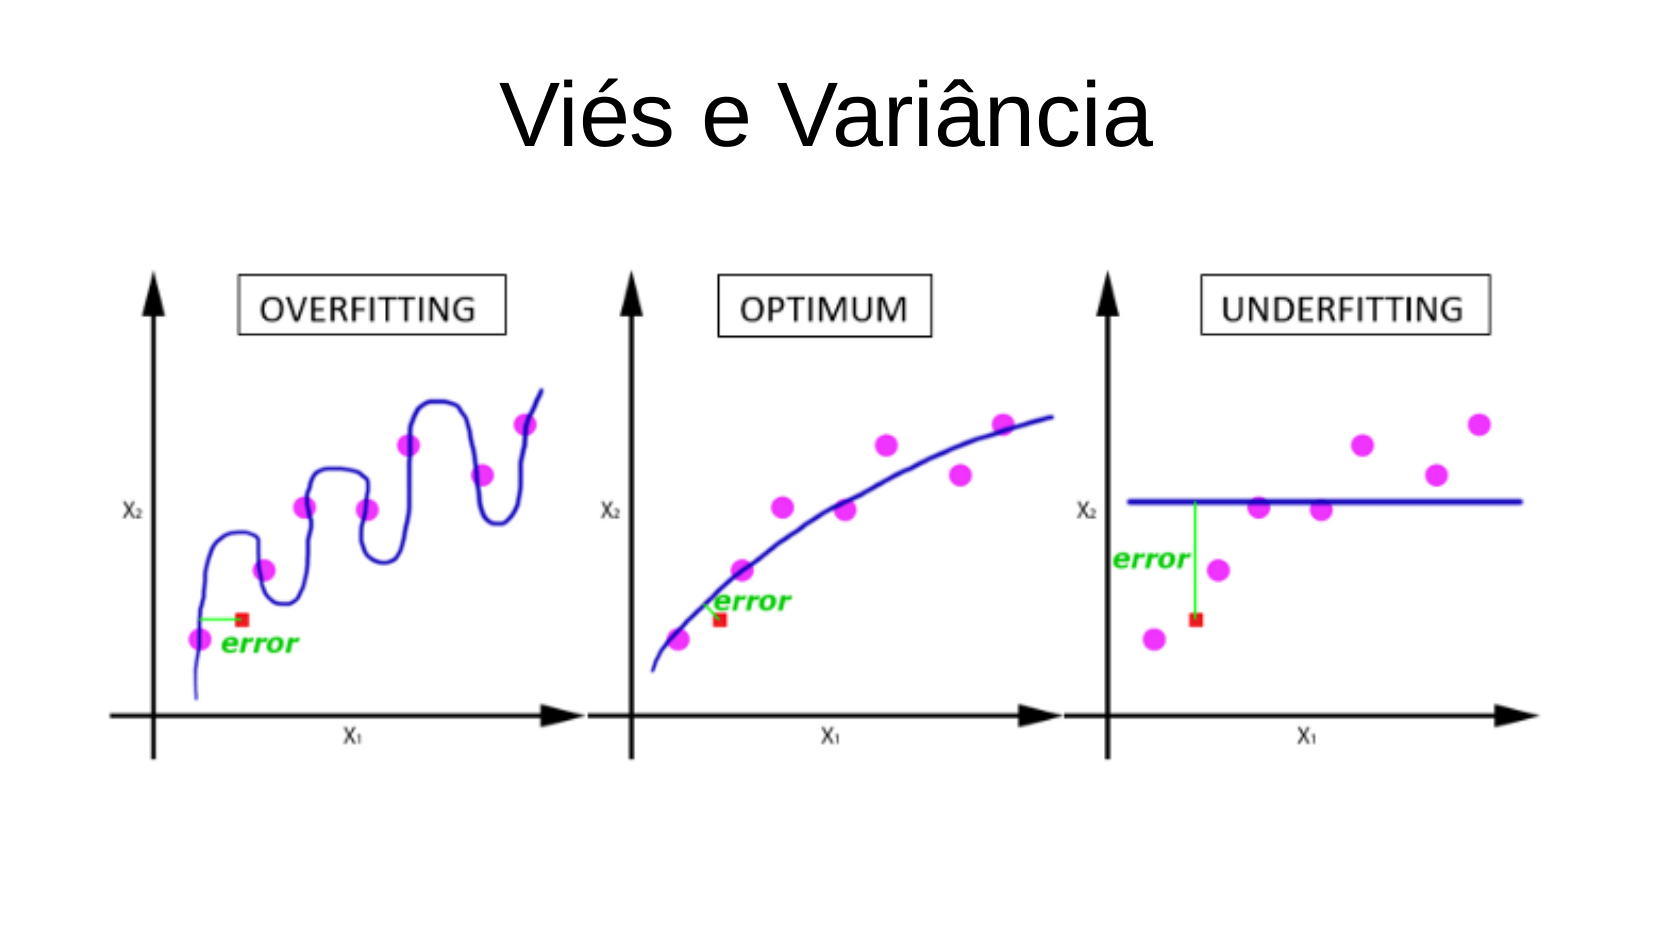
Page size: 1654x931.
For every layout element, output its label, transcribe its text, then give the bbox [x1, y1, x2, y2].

title Viés e Variância [82, 37, 1571, 193]
picture [82, 251, 1571, 783]
